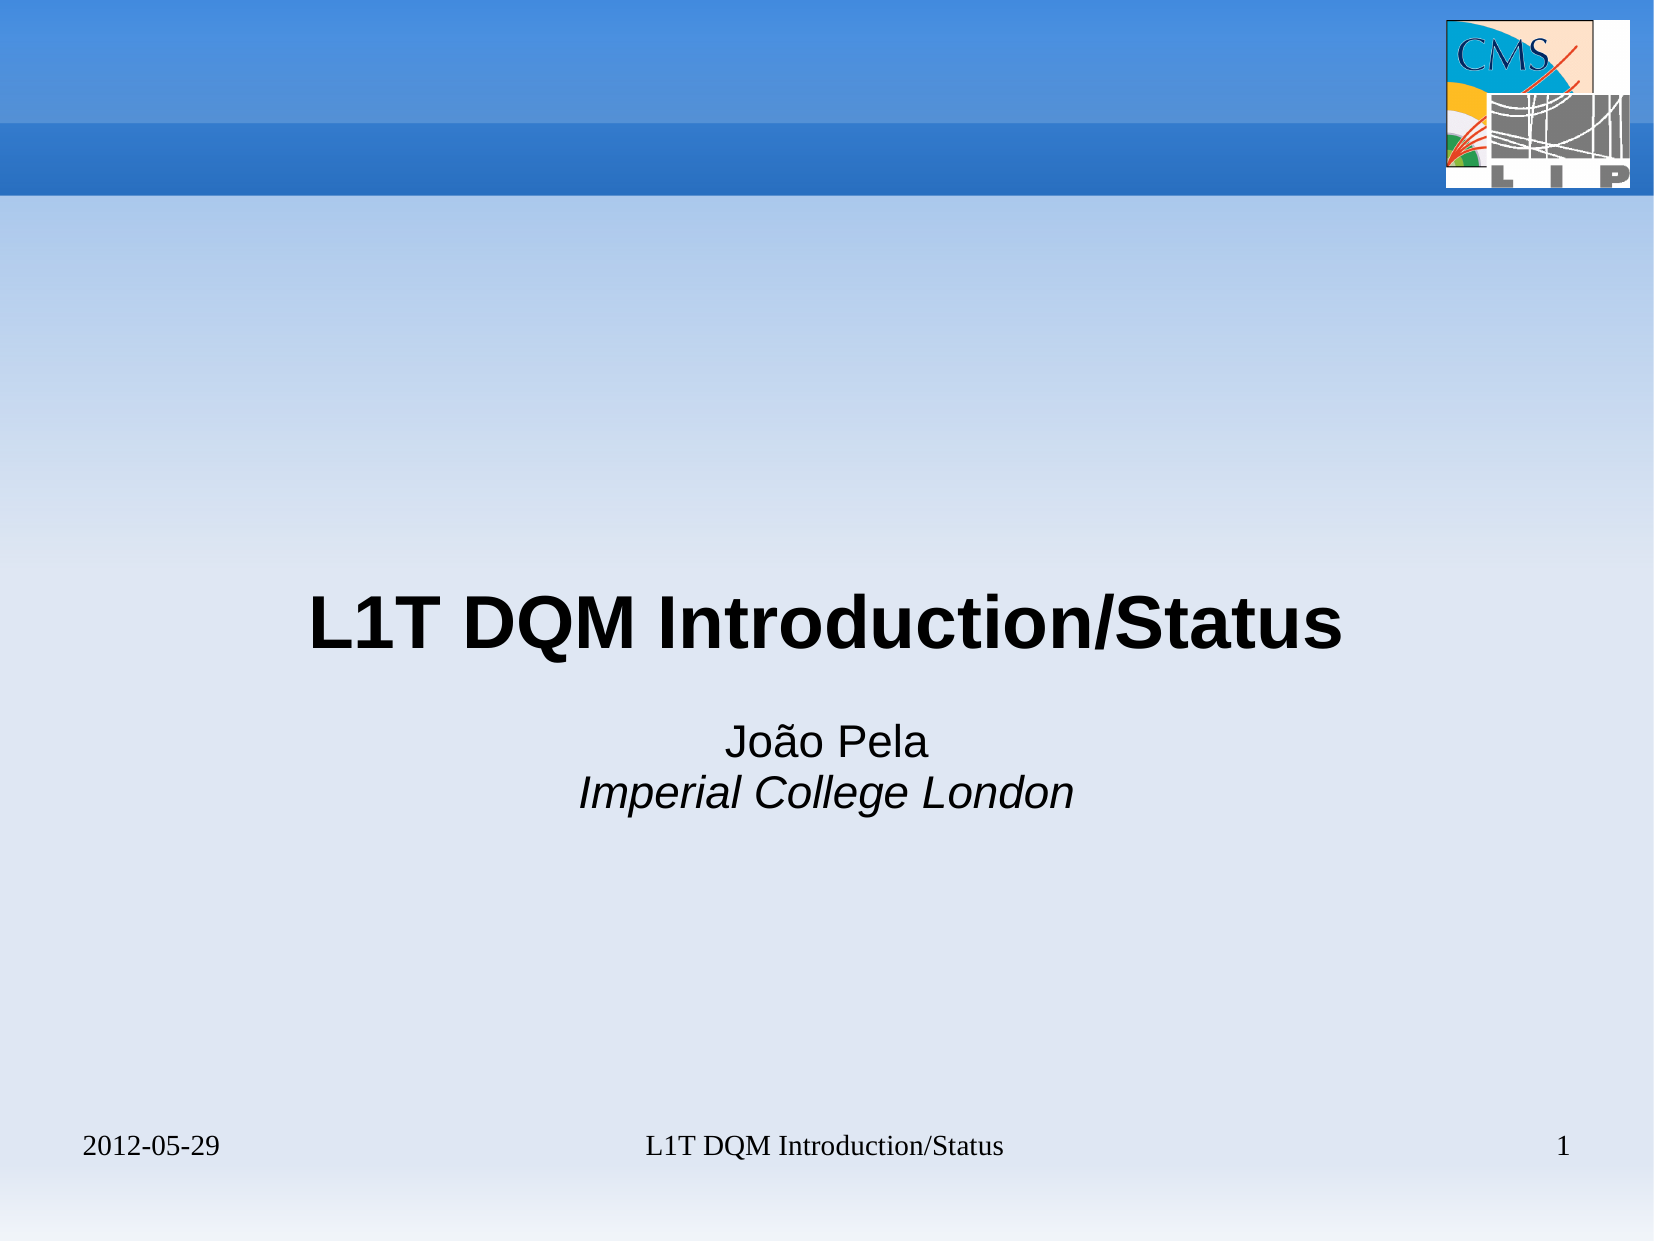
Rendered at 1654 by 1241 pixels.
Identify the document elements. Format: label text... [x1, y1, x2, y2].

picture [0, 0, 1654, 1241]
subtitle L1T DQM Introduction/Status João Pela Imperial College London [82, 290, 1571, 1109]
